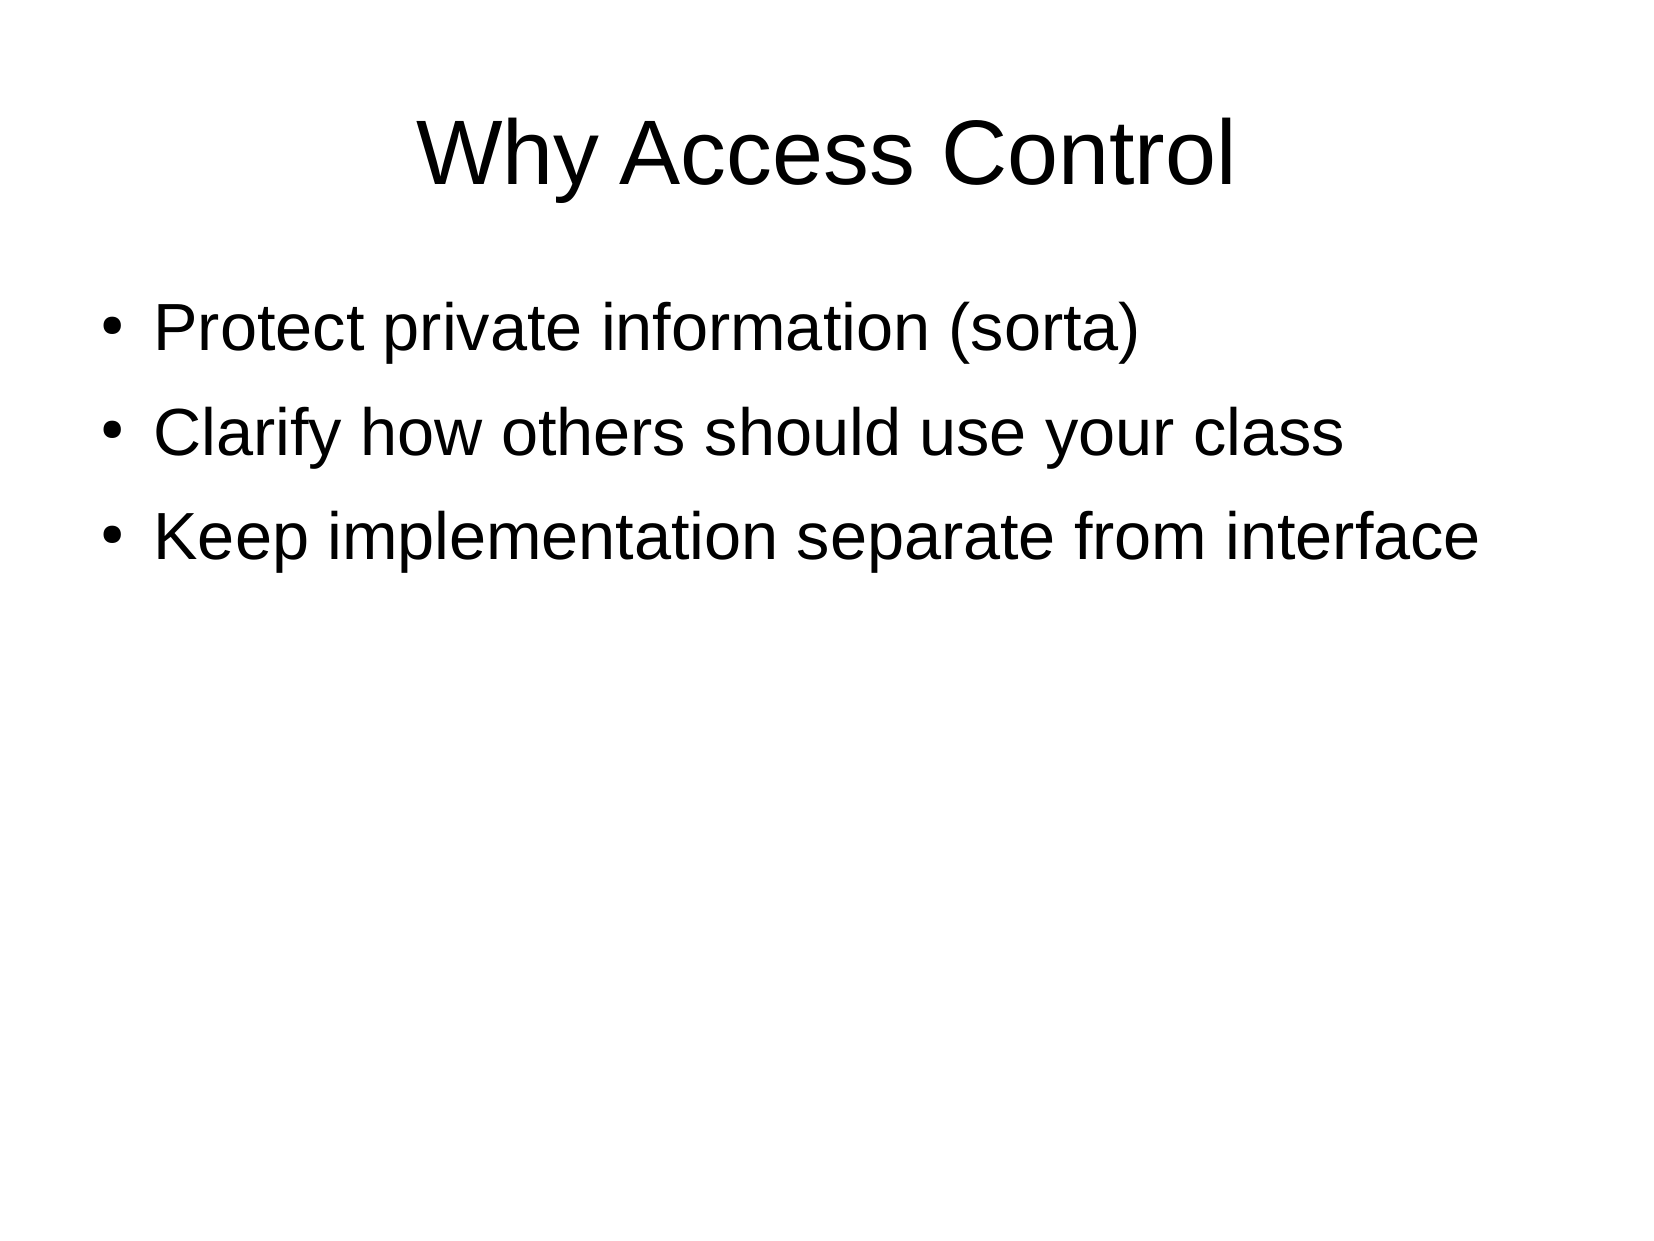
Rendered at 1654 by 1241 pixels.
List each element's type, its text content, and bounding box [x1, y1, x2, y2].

list Protect private information (sorta) Clarify how others should use your class Keep implementation separate from interface [82, 290, 1571, 1109]
title Why Access Control [82, 49, 1571, 257]
